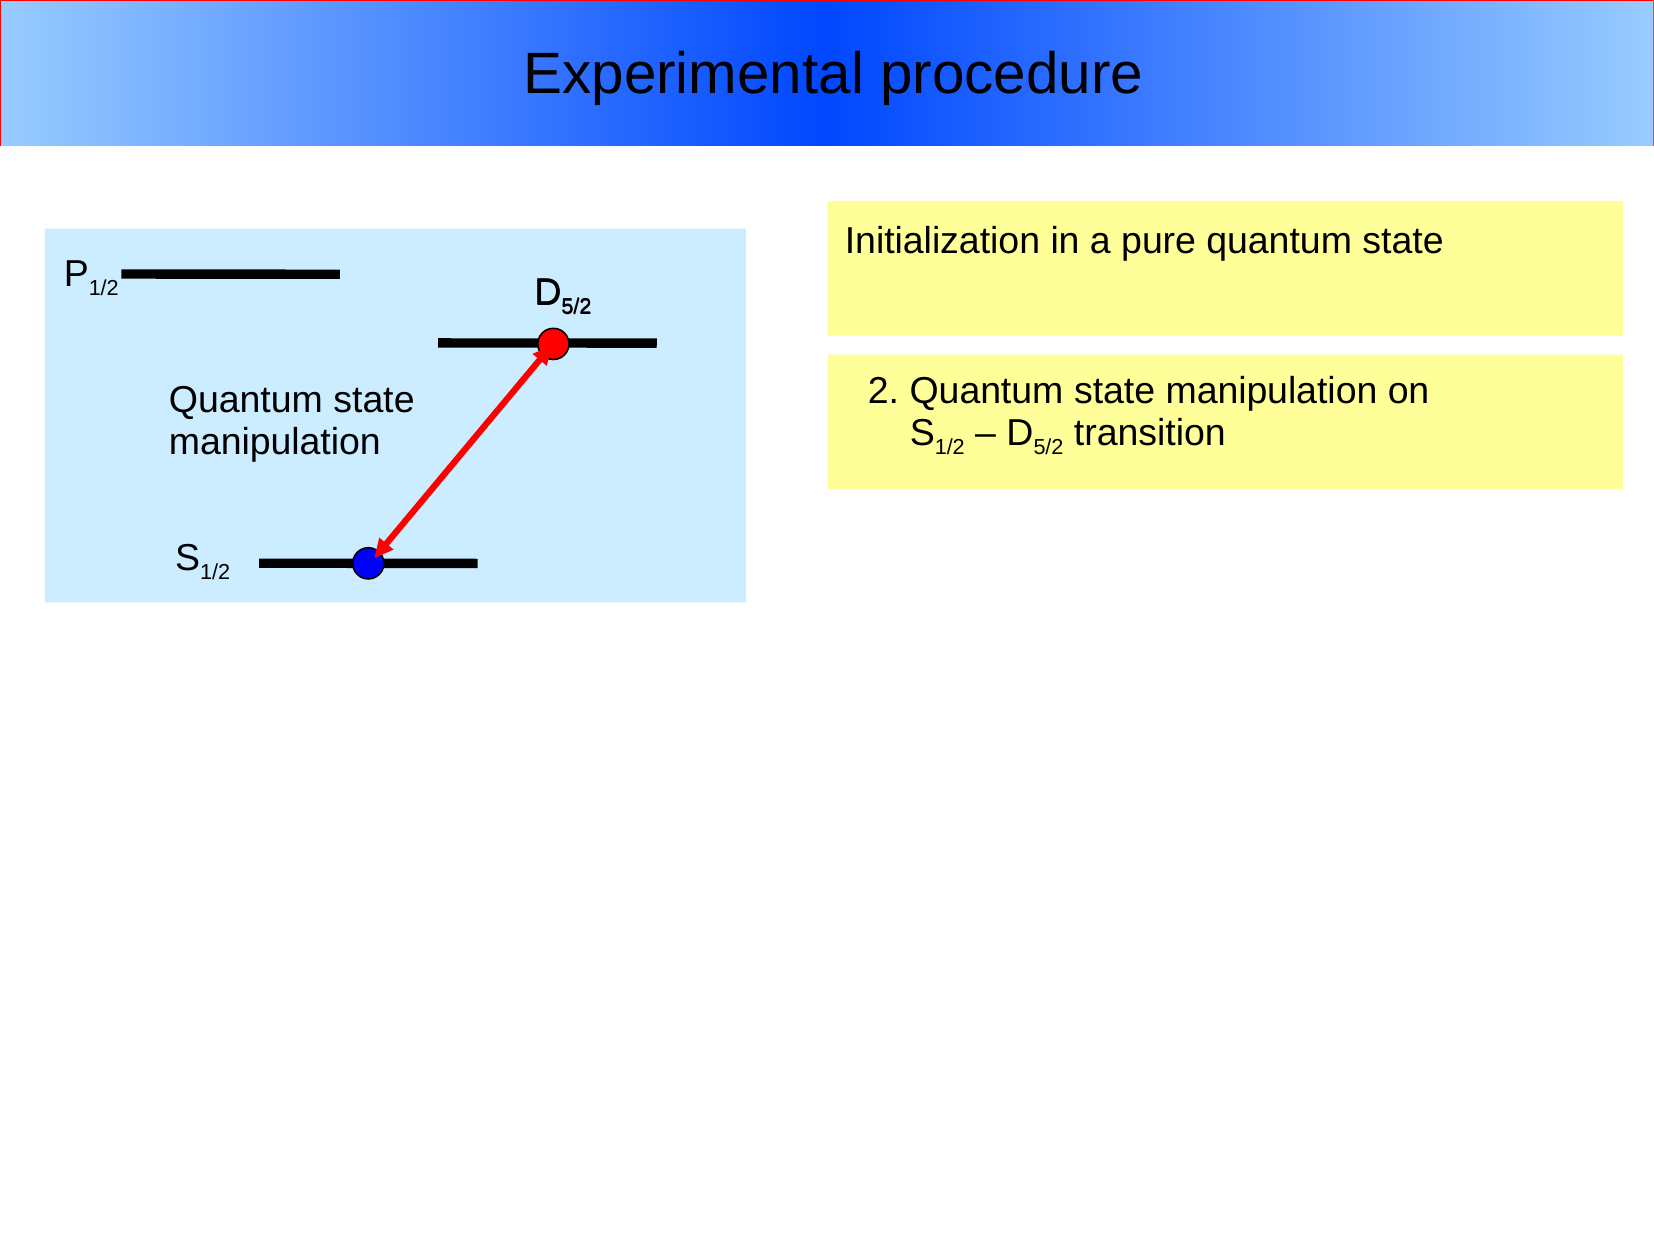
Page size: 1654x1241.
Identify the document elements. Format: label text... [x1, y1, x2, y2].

text_box [44, 228, 746, 603]
text_box 2. Quantum state manipulation on S1/2 – D5/2 transition [853, 361, 1445, 468]
text_box Initialization in a pure quantum state [830, 212, 1571, 312]
text_box Quantum state manipulation [154, 370, 430, 470]
text_box Experimental procedure [509, 33, 1159, 121]
text_box S1/2 [160, 528, 246, 593]
text_box [0, 0, 1654, 146]
text_box [827, 200, 1624, 336]
text_box [827, 354, 1624, 489]
text_box P1/2 [49, 244, 134, 308]
text_box D5/2 [519, 263, 607, 328]
